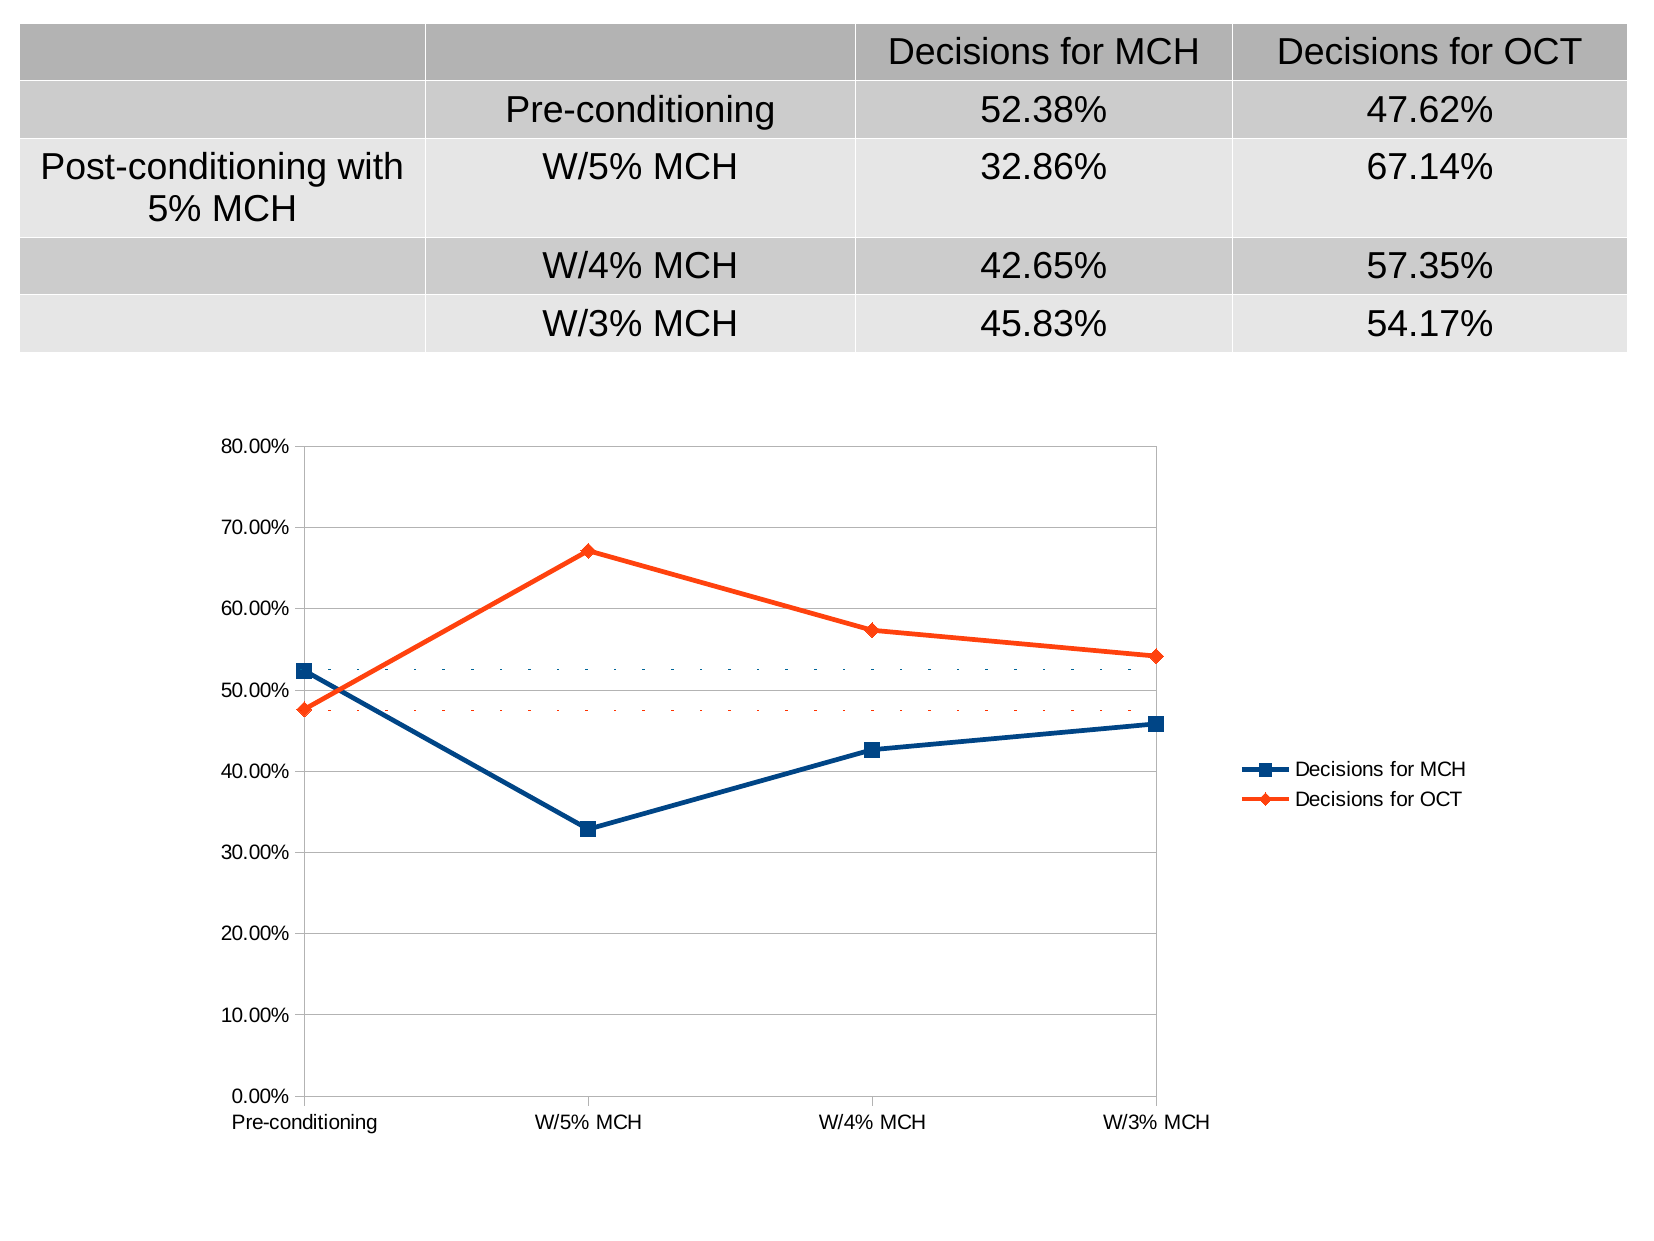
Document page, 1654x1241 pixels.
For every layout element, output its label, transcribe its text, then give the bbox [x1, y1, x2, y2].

table_header [20, 24, 425, 80]
table_cell 47.62% [1233, 81, 1627, 138]
table_cell 54.17% [1233, 295, 1627, 352]
table_cell 42.65% [856, 238, 1232, 294]
table_cell 57.35% [1233, 238, 1627, 294]
table_cell [20, 238, 425, 294]
table_cell W/4% MCH [426, 238, 855, 294]
table_cell [20, 295, 425, 352]
chart [195, 420, 1485, 1150]
table_cell Post-conditioning with 5% MCH [20, 139, 425, 237]
table_cell [20, 81, 425, 138]
table_cell 67.14% [1233, 139, 1627, 237]
table_cell 52.38% [856, 81, 1232, 138]
table_cell 32.86% [856, 139, 1232, 237]
table_cell W/3% MCH [426, 295, 855, 352]
table_header [426, 24, 855, 80]
table_cell 45.83% [856, 295, 1232, 352]
table_cell Pre-conditioning [426, 81, 855, 138]
table_header Decisions for MCH [856, 24, 1232, 80]
table_cell W/5% MCH [426, 139, 855, 237]
table_header Decisions for OCT [1233, 24, 1627, 80]
